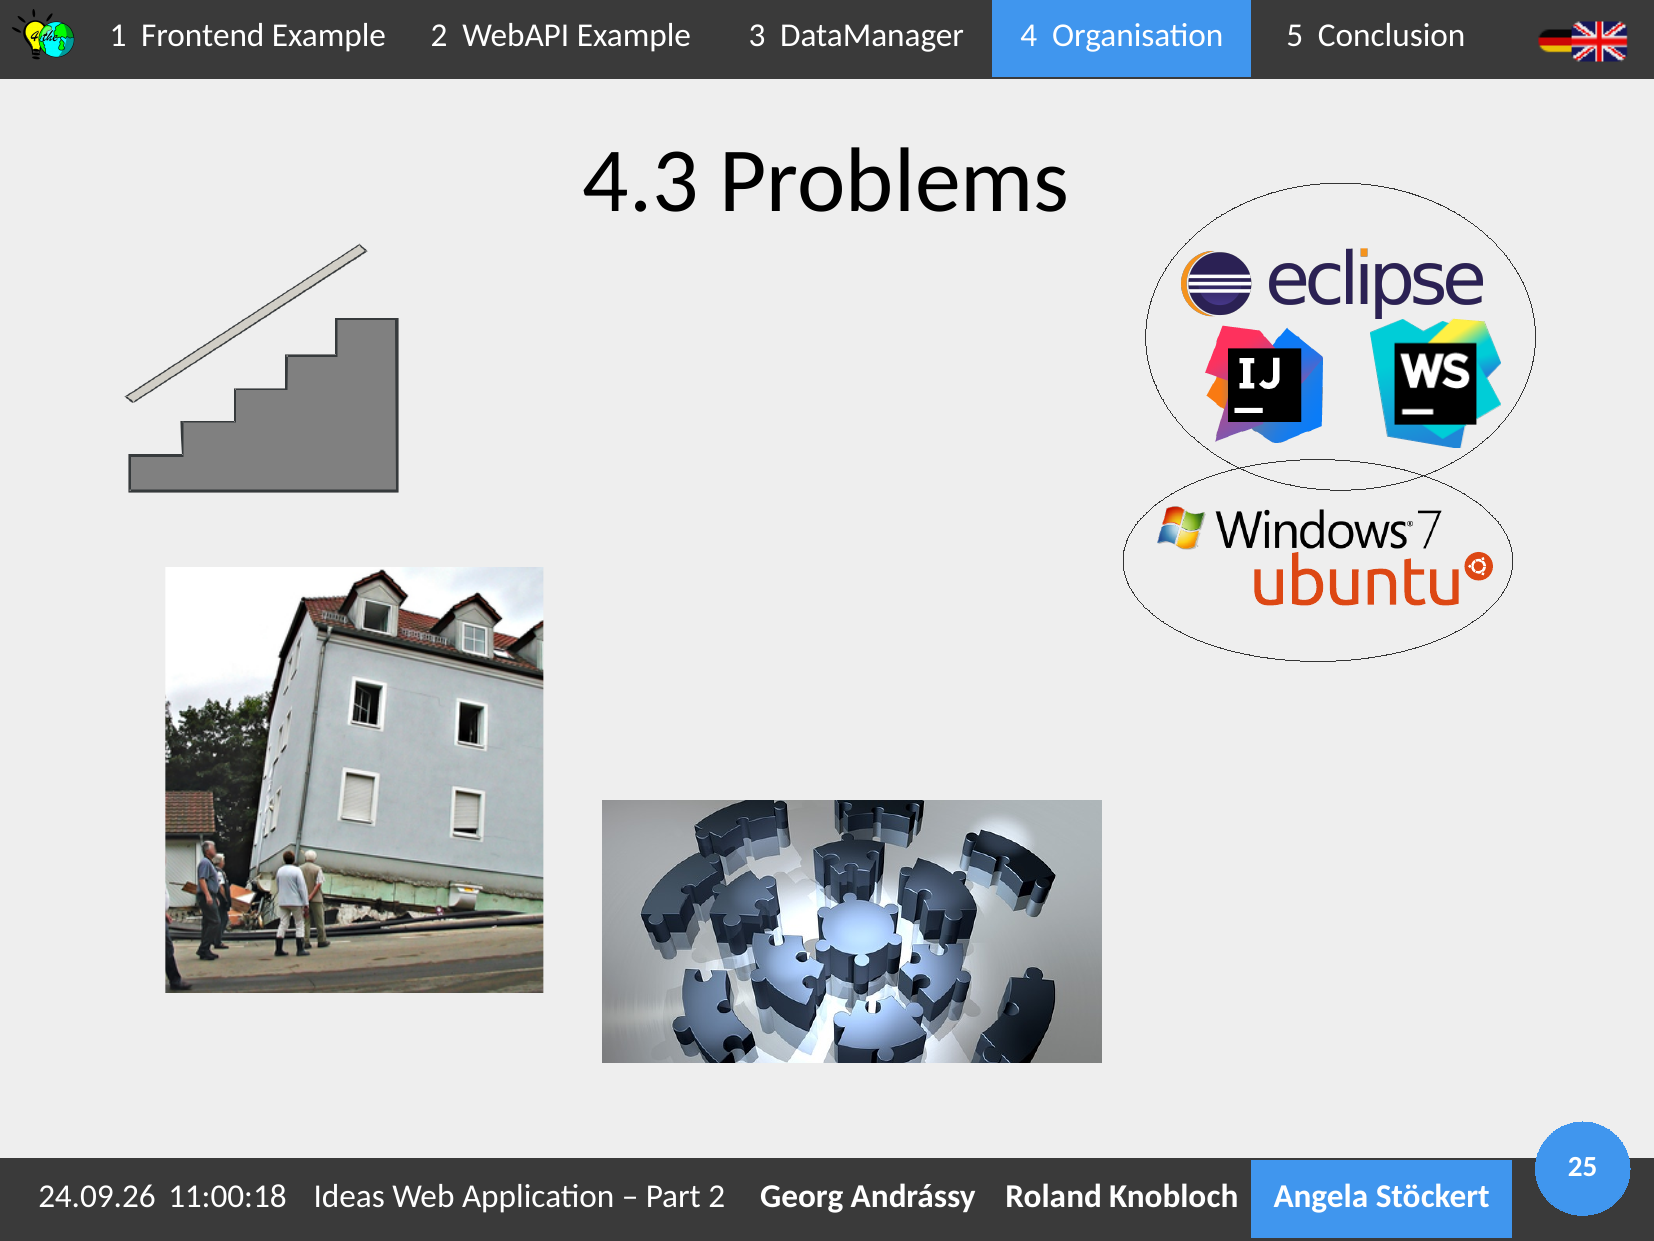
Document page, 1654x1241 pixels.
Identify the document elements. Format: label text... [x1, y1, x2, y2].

text_box 3 DataManager [720, 0, 992, 77]
text_box Ideas Web Application – Part 2 [307, 1160, 733, 1238]
text_box Georg Andrássy [744, 1160, 992, 1238]
picture [124, 230, 420, 526]
picture [1536, 18, 1629, 64]
picture [1151, 490, 1543, 668]
picture [1205, 325, 1323, 443]
picture [602, 800, 1102, 1063]
text_box 5 Conclusion [1251, 0, 1501, 77]
title 4.3 Problems [82, 106, 1571, 272]
text_box 4 Organisation [992, 0, 1251, 77]
text_box Angela Stöckert [1251, 1160, 1512, 1238]
picture [165, 567, 544, 993]
text_box 1 Frontend Example [94, 0, 401, 77]
text_box 2 WebAPI Example [401, 0, 720, 77]
text_box Roland Knobloch [992, 1160, 1251, 1238]
picture [1181, 248, 1501, 448]
picture [2, 0, 83, 79]
